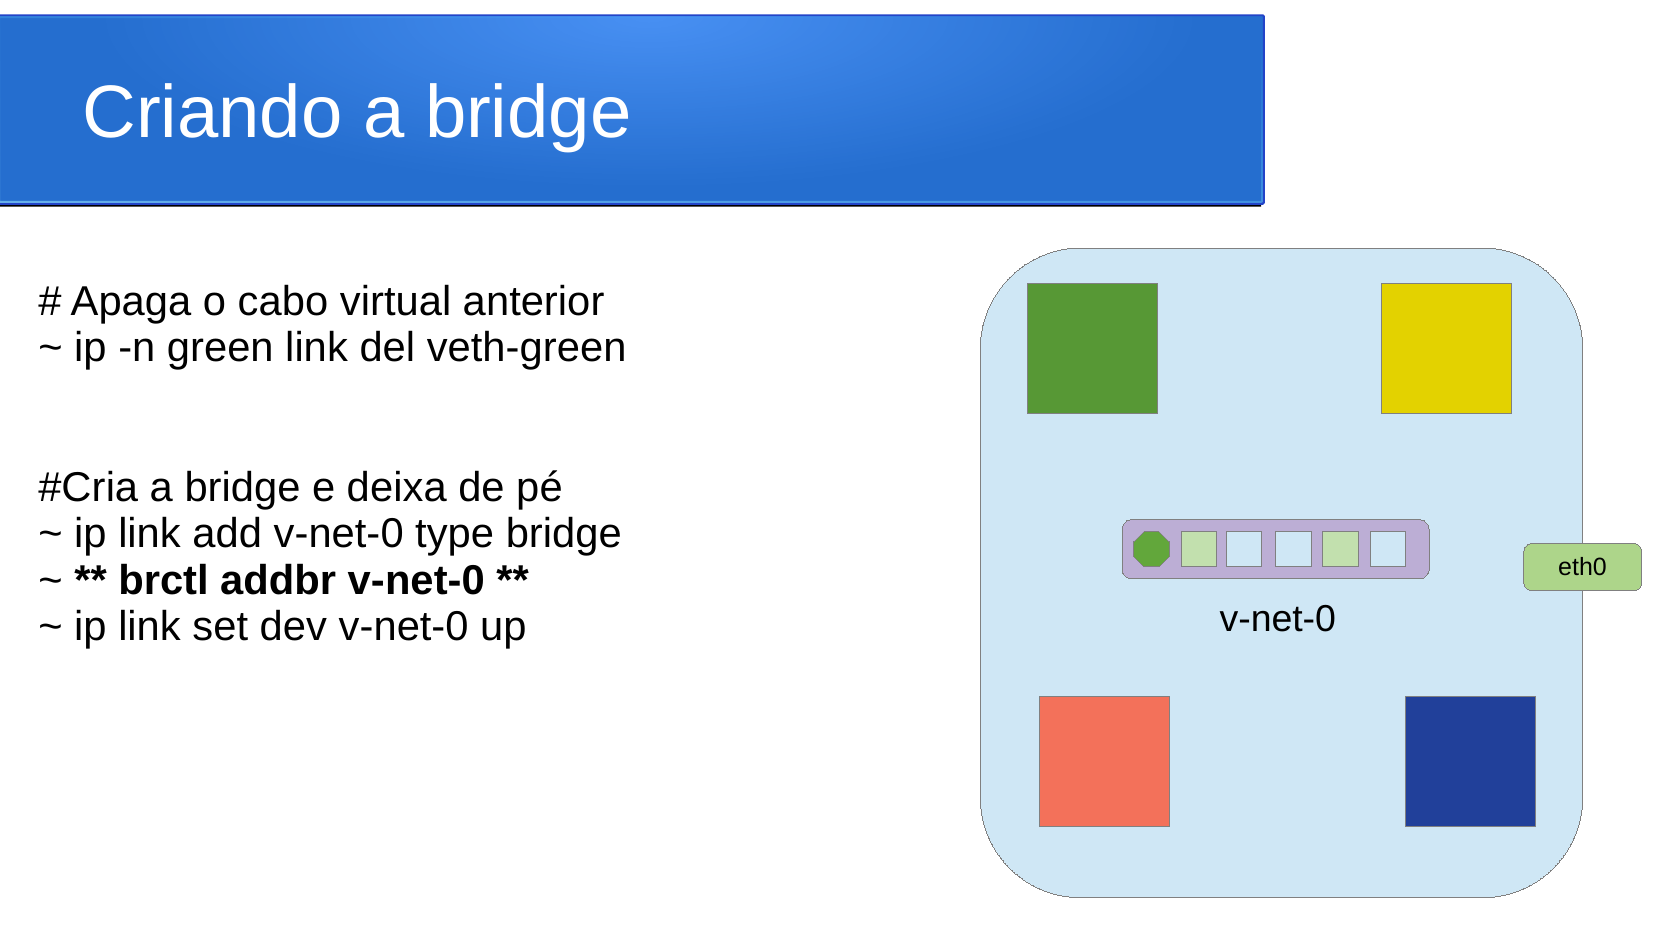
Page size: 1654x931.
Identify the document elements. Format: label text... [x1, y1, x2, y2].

title Criando a bridge [82, 35, 1235, 189]
text_box v-net-0 [1204, 590, 1371, 648]
text_box eth0 [1523, 543, 1642, 591]
text_box # Apaga o cabo virtual anterior ~ ip -n green link del veth-green #Cria a bridge e deixa de pé ~ ip link add v-net-0 type bridge ~ ** brctl addbr v-net-0 ** ~ ip link set dev v-net-0 up [23, 270, 969, 931]
text_box [980, 248, 1583, 898]
